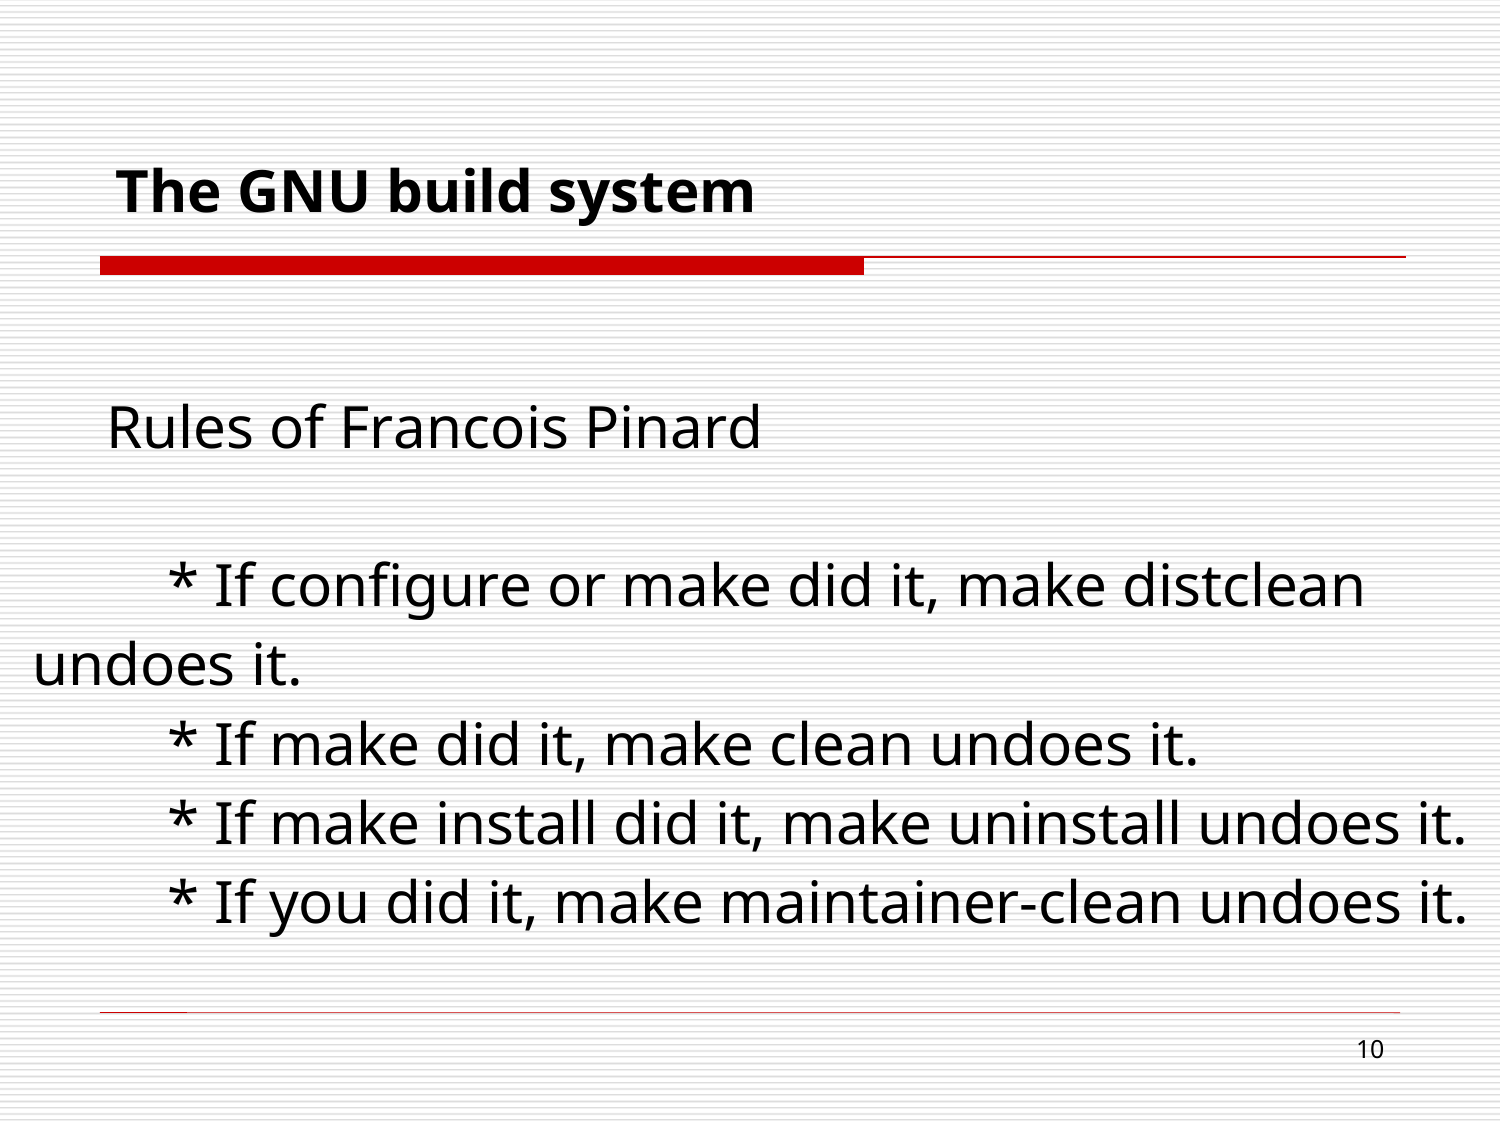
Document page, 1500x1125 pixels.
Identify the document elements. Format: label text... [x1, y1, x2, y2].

title The GNU build system [100, 94, 1376, 238]
picture [0, 0, 1500, 1125]
text_box Rules of Francois Pinard * If configure or make did it, make distclean undoes it. * If make did it, make clean undoes it. * If make install did it, make uninstall undoes it. * If you did it, make maintainer-clean undoes it. [17, 265, 1500, 1028]
